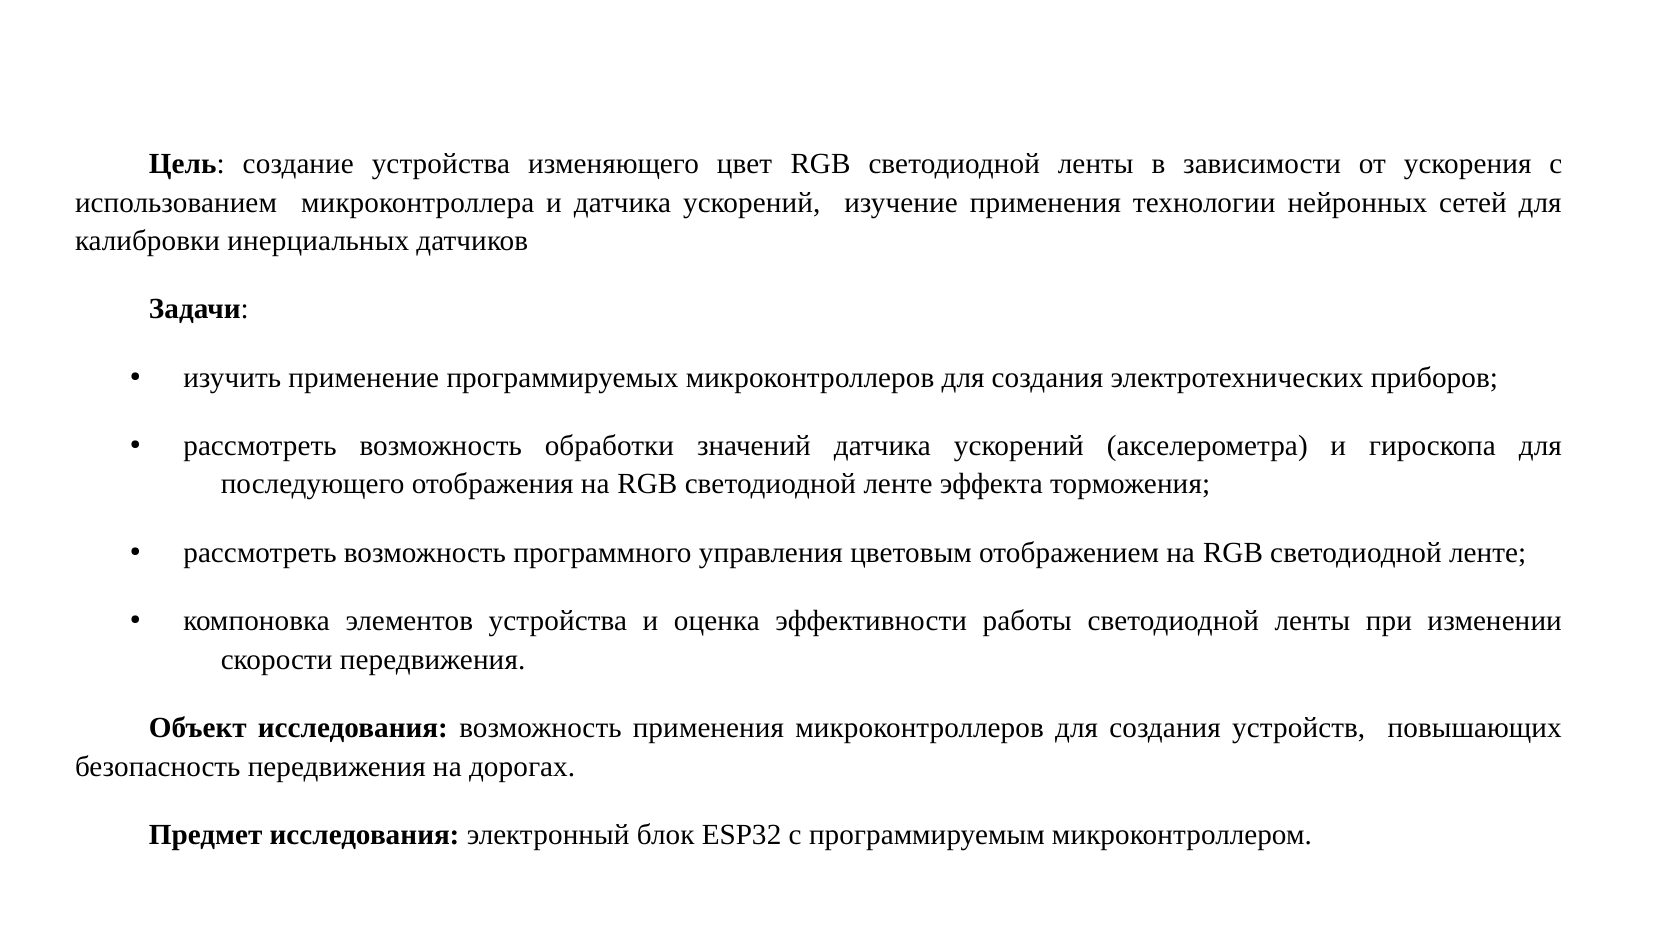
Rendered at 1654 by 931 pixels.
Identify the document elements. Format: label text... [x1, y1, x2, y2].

list Цель: создание устройства изменяющего цвет RGB светодиодной ленты в зависимости от ускорения с использованием микроконтроллера и датчика ускорений, изучение применения технологии нейронных сетей для калибровки инерциальных датчиков Задачи: изучить применение программируемых микроконтроллеров для создания электротехнических приборов; рассмотреть возможность обработки значений датчика ускорений (акселерометра) и гироскопа для последующего отображения на RGB светодиодной ленте эффекта торможения; рассмотреть возможность программного управления цветовым отображением на RGB светодиодной ленте; компоновка элементов устройства и оценка эффективности работы светодиодной ленты при изменении скорости передвижения. Объект исследования: возможность применения микроконтроллеров для создания устройств, повышающих безопасность передвижения на дорогах. Предмет исследования: электронный блок ESP32 с программируемым микроконтроллером. [75, 140, 1564, 864]
